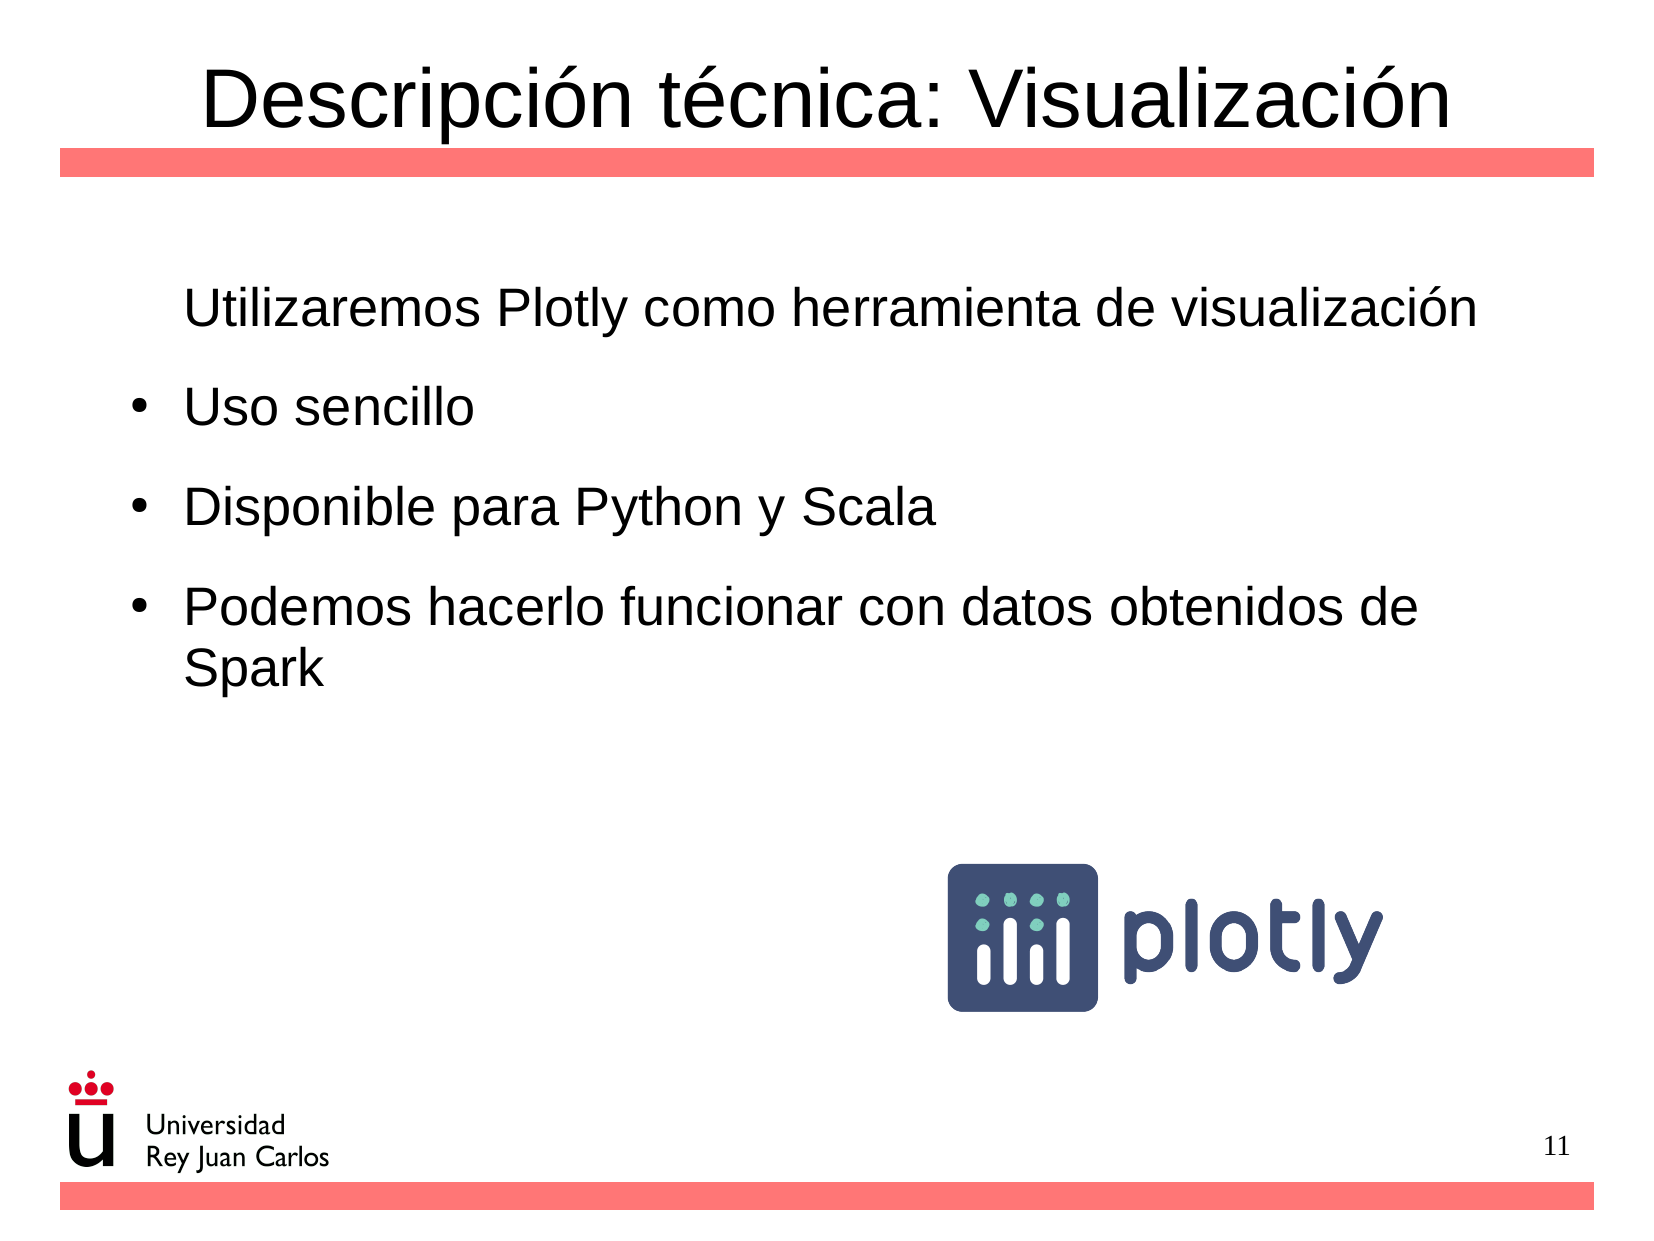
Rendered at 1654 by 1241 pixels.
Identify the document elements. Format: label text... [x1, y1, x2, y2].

text_box [59, 147, 1595, 178]
text_box [59, 1181, 1595, 1211]
picture [65, 1045, 331, 1181]
picture [856, 830, 1482, 1040]
list Utilizaremos Plotly como herramienta de visualización Uso sencillo Disponible para Python y Scala Podemos hacerlo funcionar con datos obtenidos de Spark [112, 178, 1536, 945]
title Descripción técnica: Visualización [82, 49, 1571, 147]
